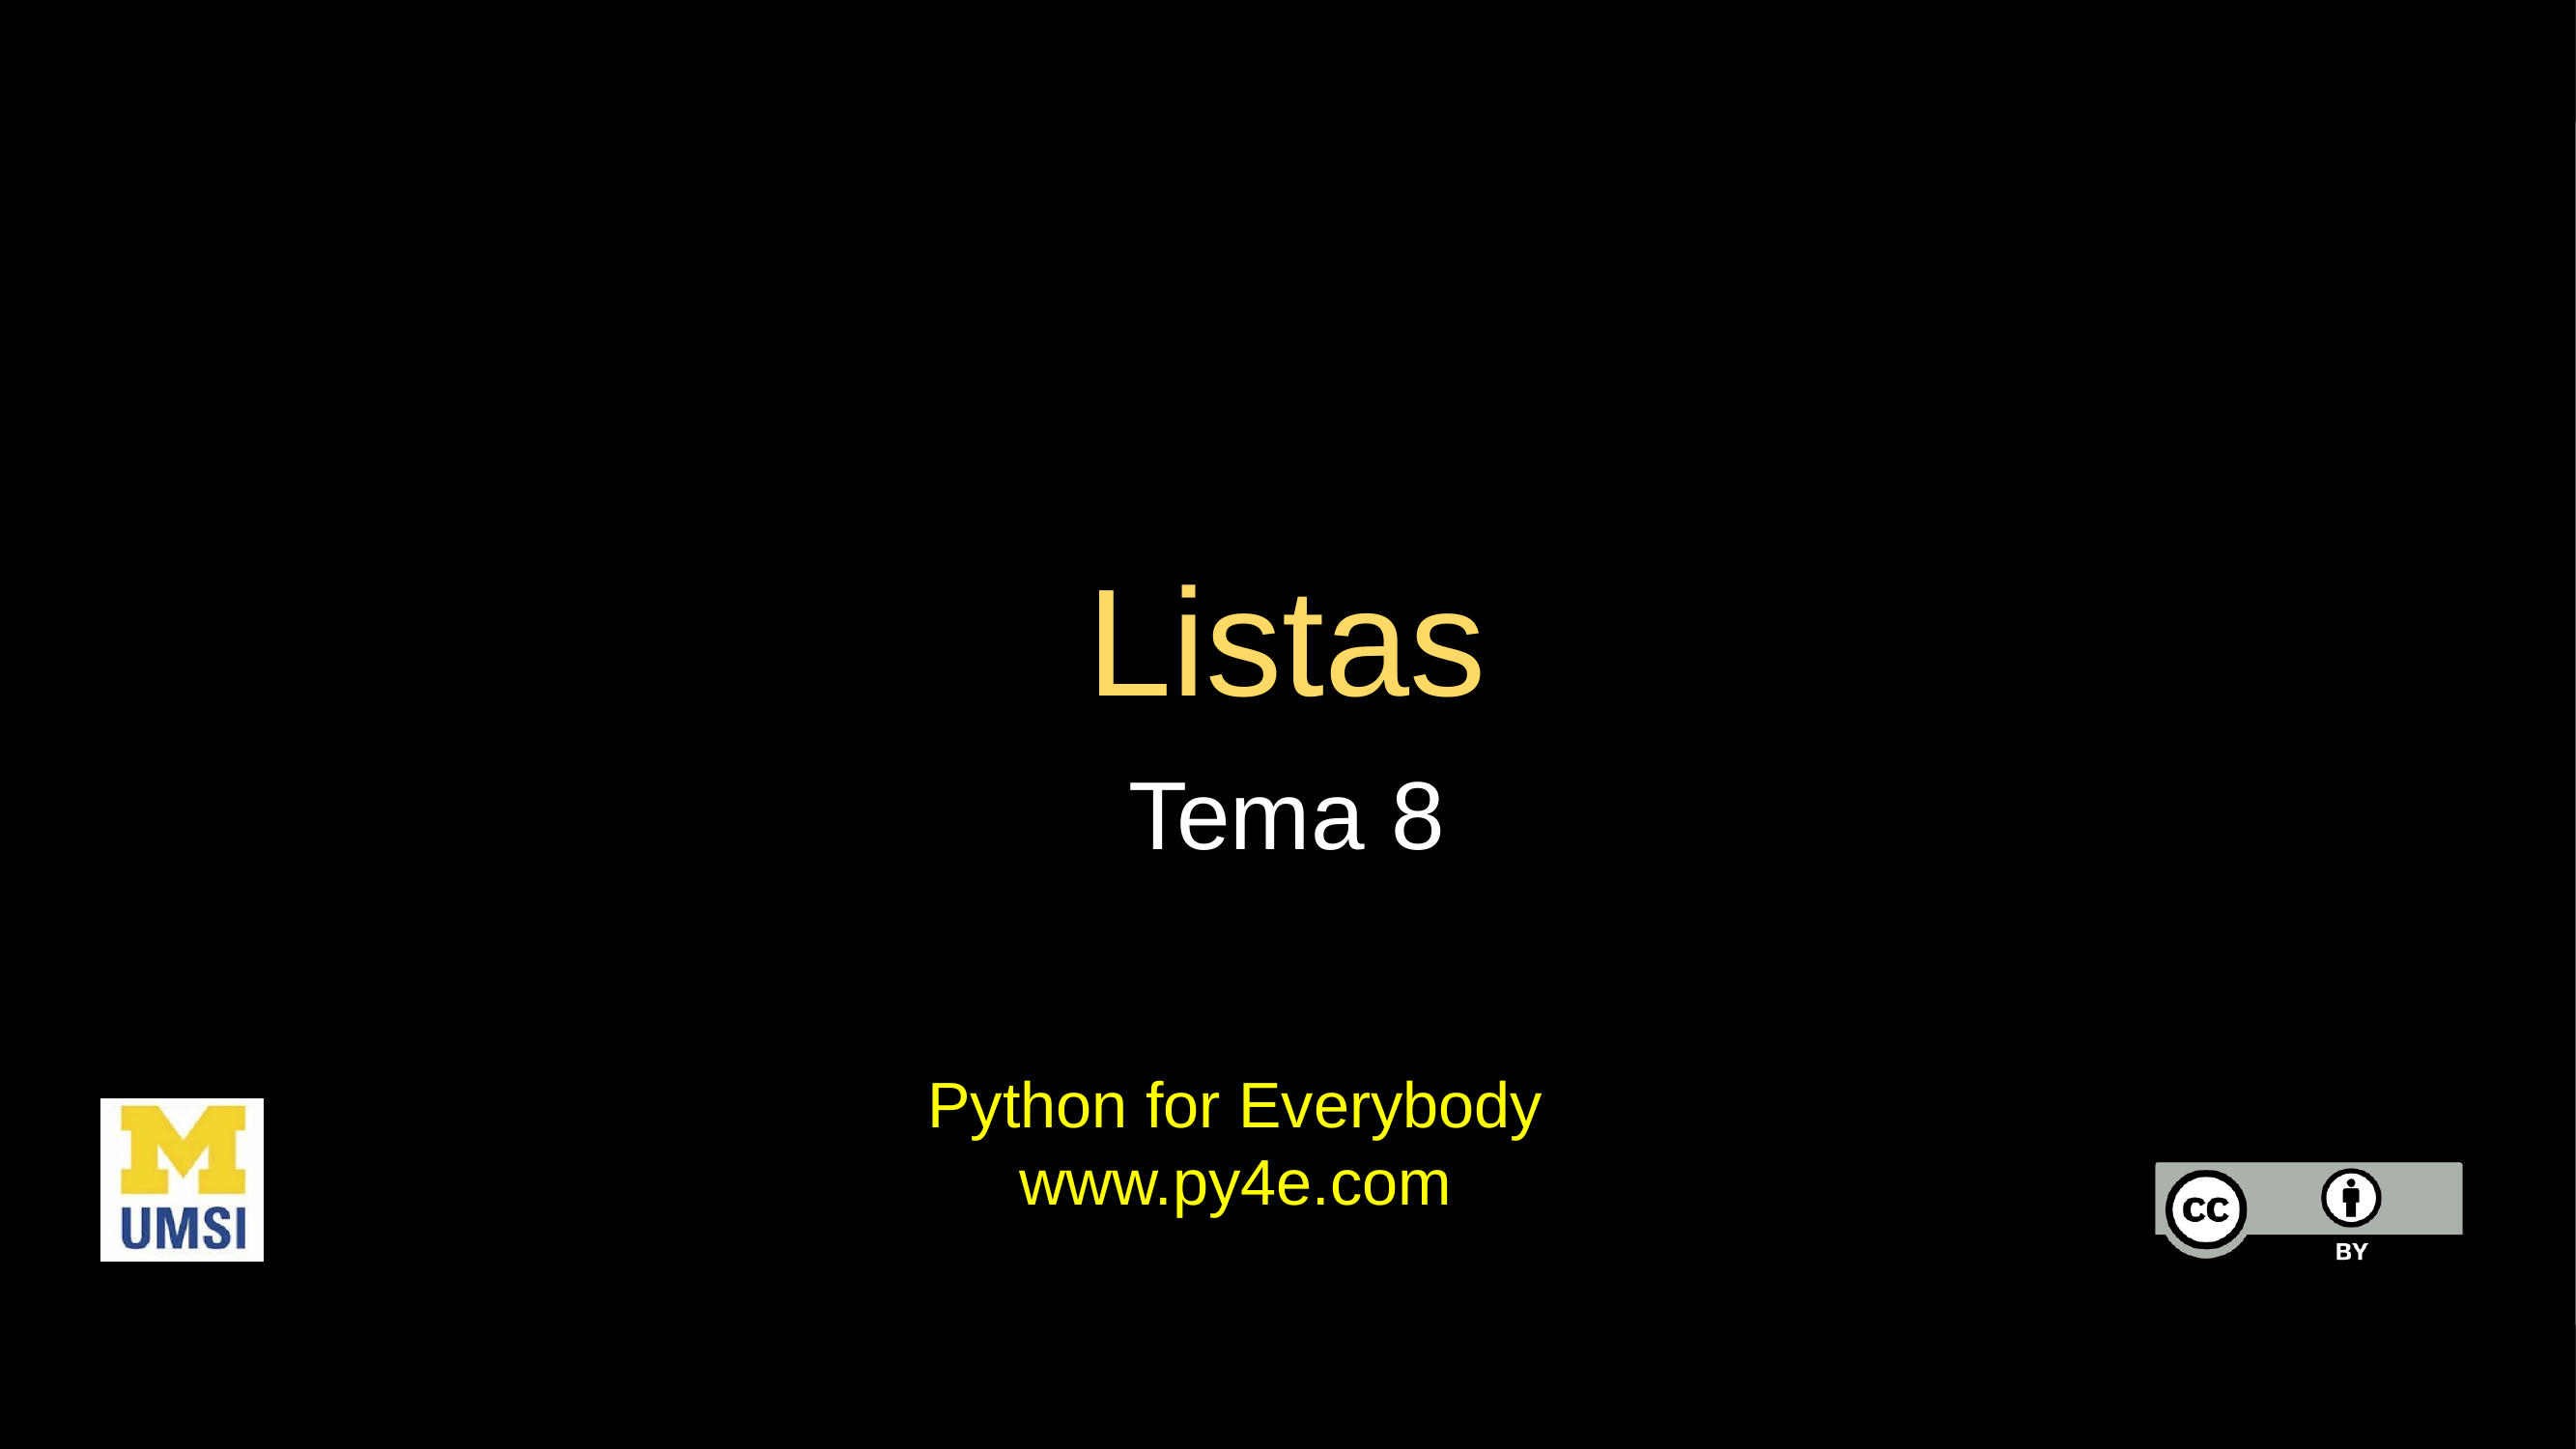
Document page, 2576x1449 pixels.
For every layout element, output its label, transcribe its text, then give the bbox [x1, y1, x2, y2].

text_box Python for Everybody www.py4e.com [603, 1016, 1869, 1264]
picture [2152, 1159, 2465, 1266]
list Tema 8 [183, 746, 2391, 914]
title Listas [183, 243, 2391, 733]
picture [100, 1098, 264, 1262]
